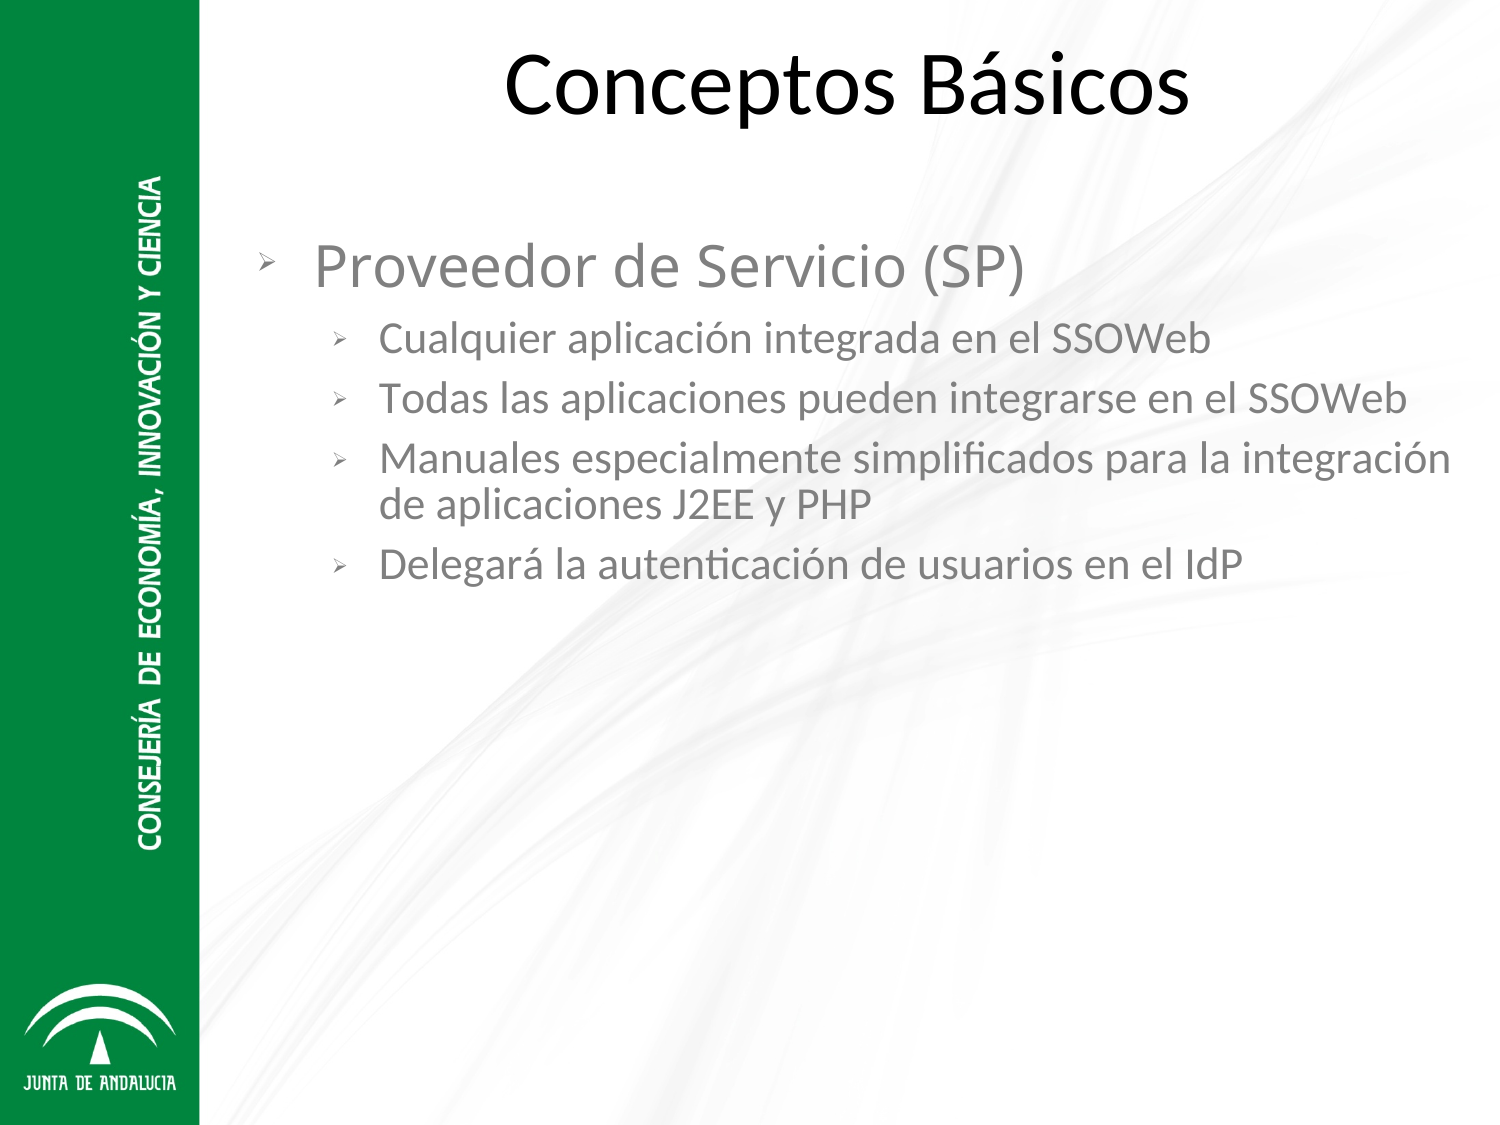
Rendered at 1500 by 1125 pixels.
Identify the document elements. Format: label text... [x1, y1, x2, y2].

title Conceptos Básicos [183, 38, 1500, 146]
list Proveedor de Servicio (SP) Cualquier aplicación integrada en el SSOWeb Todas las aplicaciones pueden integrarse en el SSOWeb Manuales especialmente simplificados para la integración de aplicaciones J2EE y PHP Delegará la autenticación de usuarios en el IdP [256, 225, 1453, 876]
picture [0, 0, 1500, 1125]
